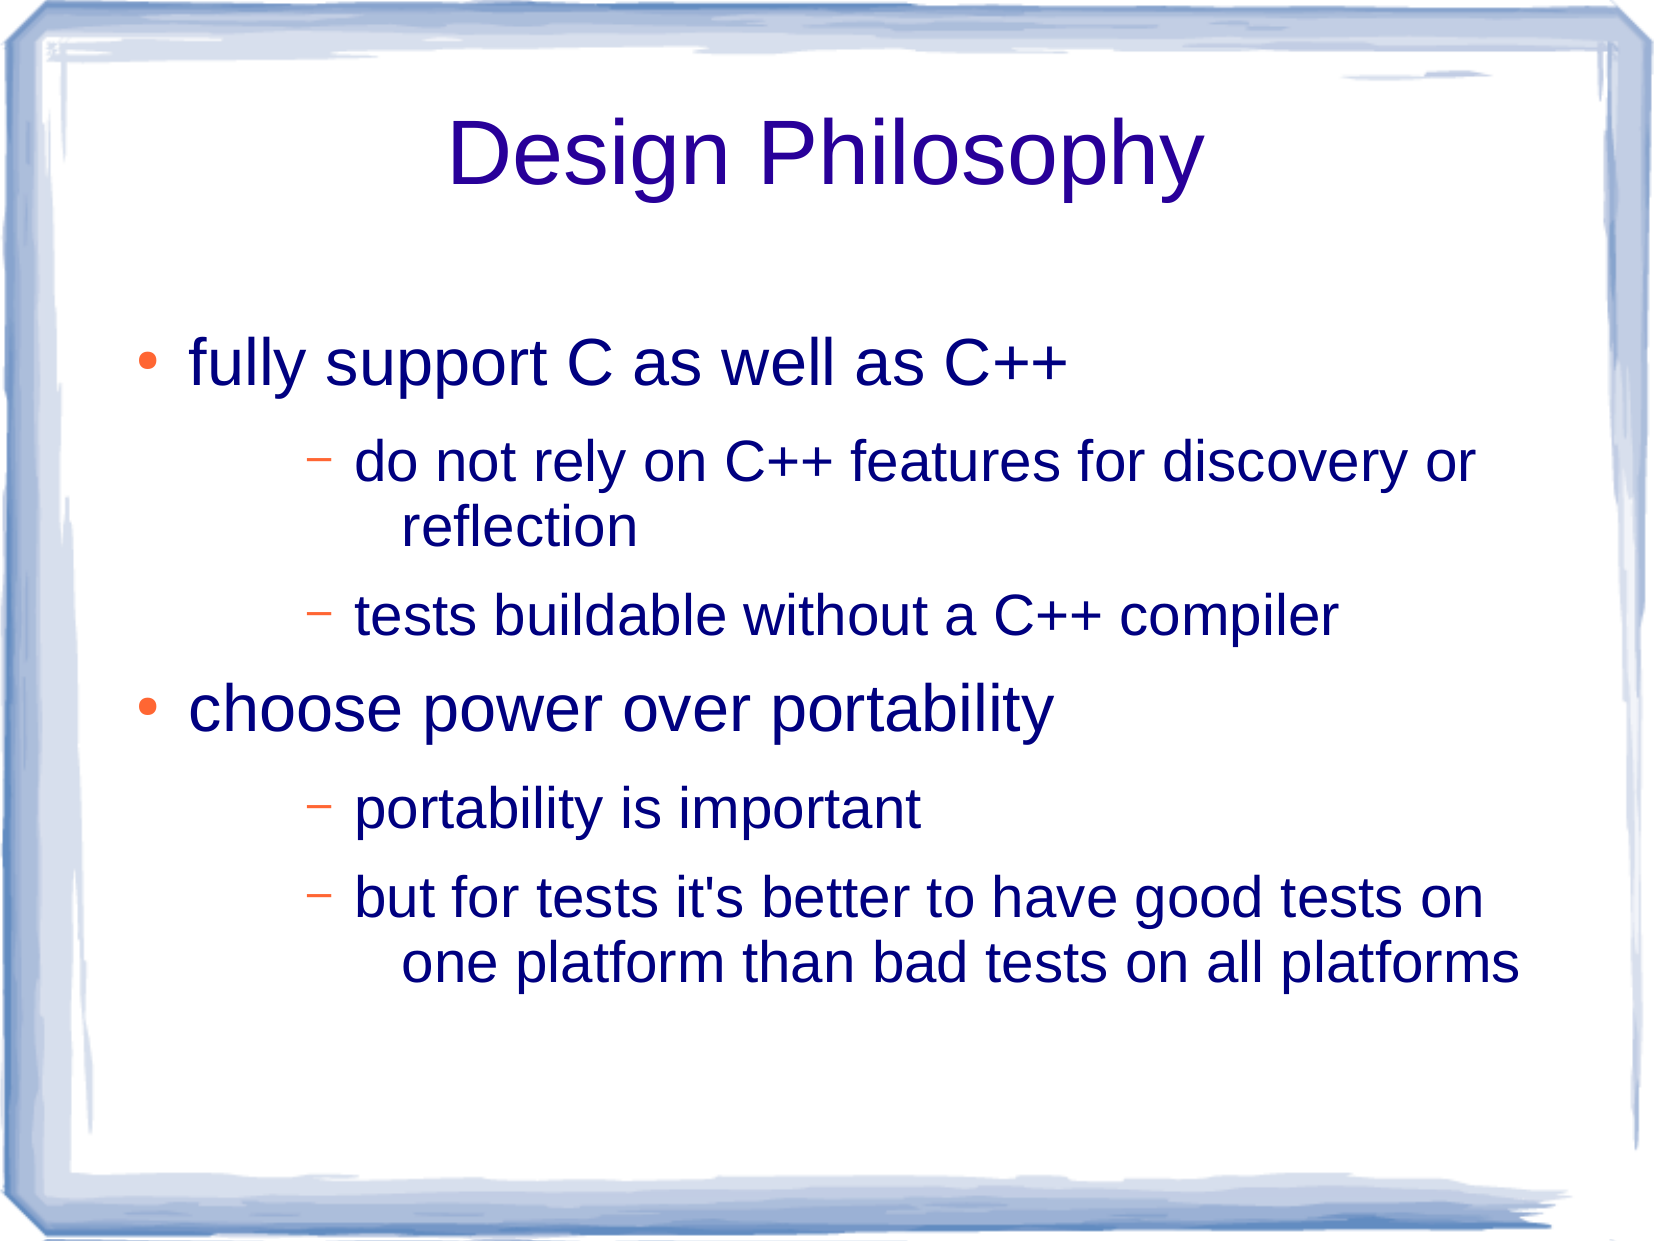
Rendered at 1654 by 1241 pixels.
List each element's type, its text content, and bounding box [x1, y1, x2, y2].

picture [0, 0, 1654, 1241]
title Design Philosophy [82, 56, 1571, 250]
list fully support C as well as C++ do not rely on C++ features for discovery or reflection tests buildable without a C++ compiler choose power over portability portability is important but for tests it's better to have good tests on one platform than bad tests on all platforms [118, 324, 1571, 1129]
